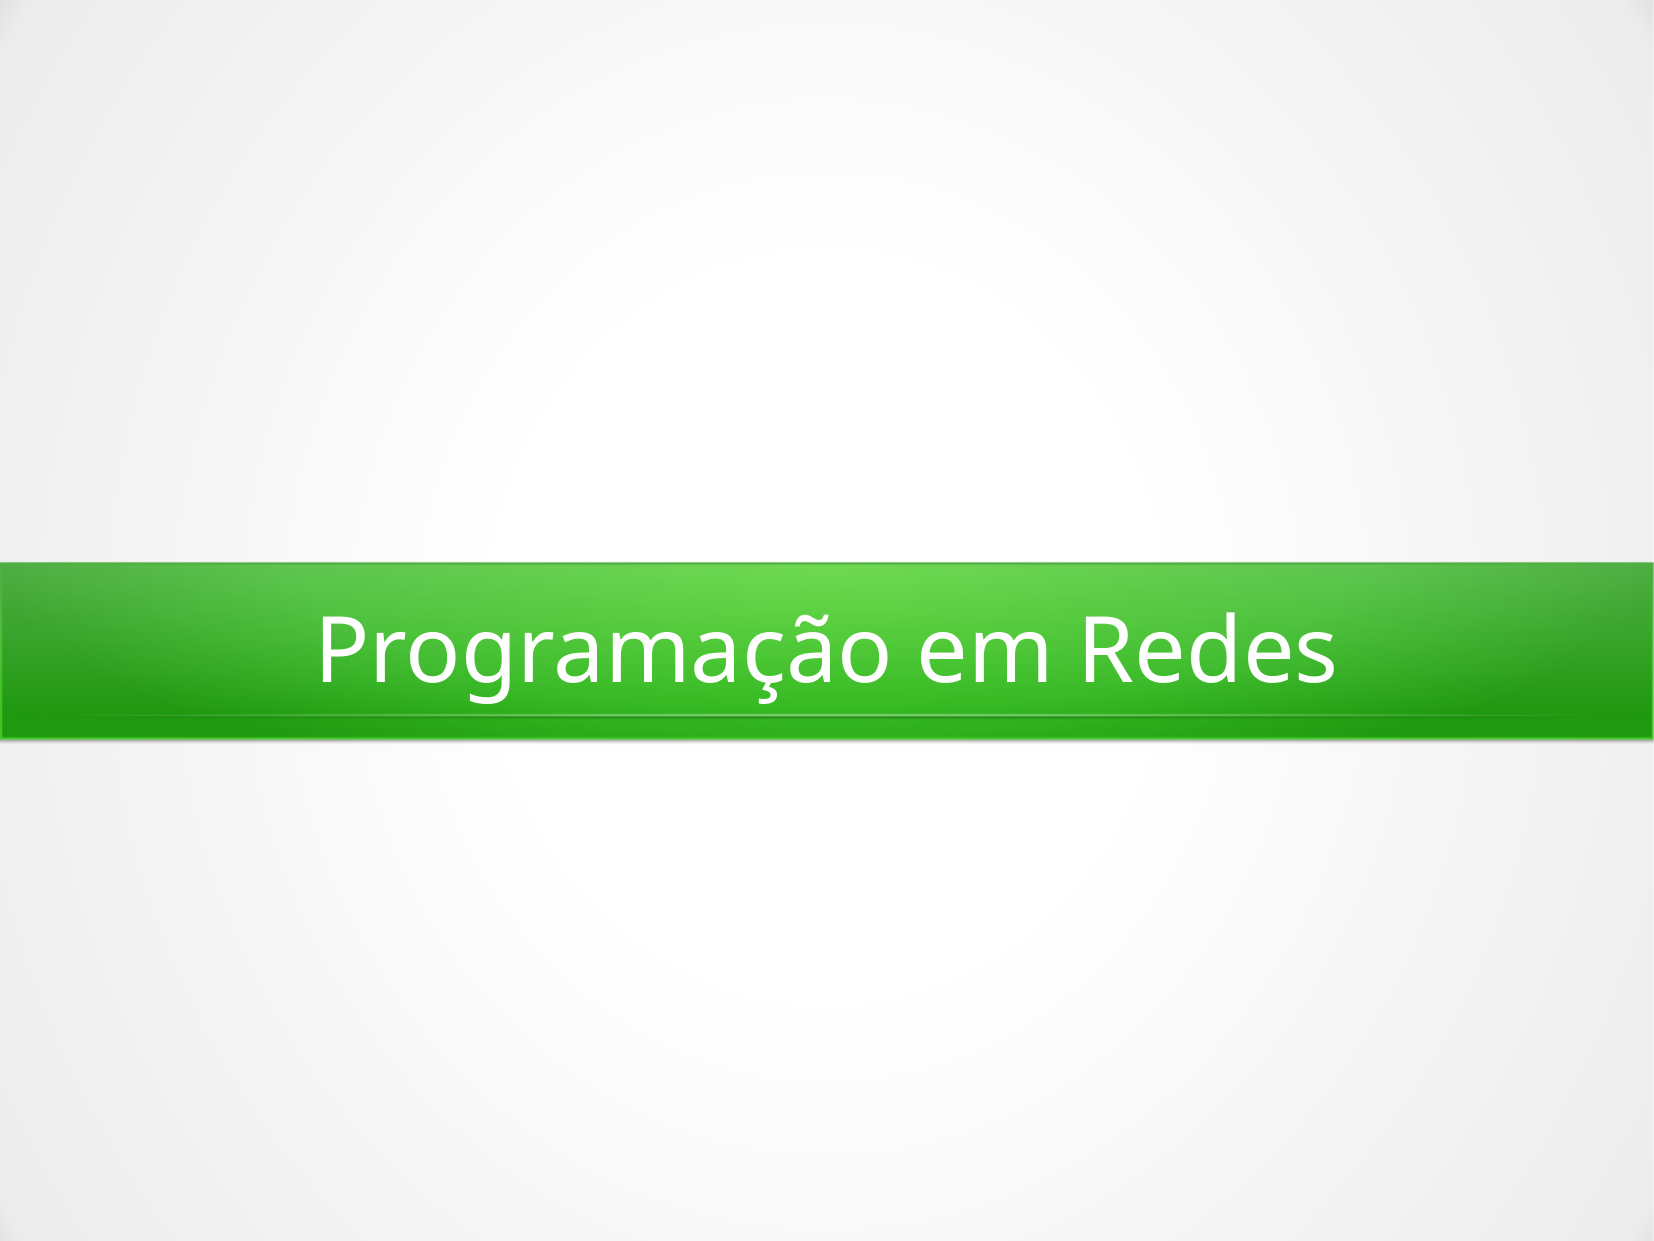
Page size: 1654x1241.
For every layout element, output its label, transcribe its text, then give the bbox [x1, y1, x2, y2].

title Programação em Redes [82, 578, 1571, 715]
picture [0, 0, 1654, 1241]
